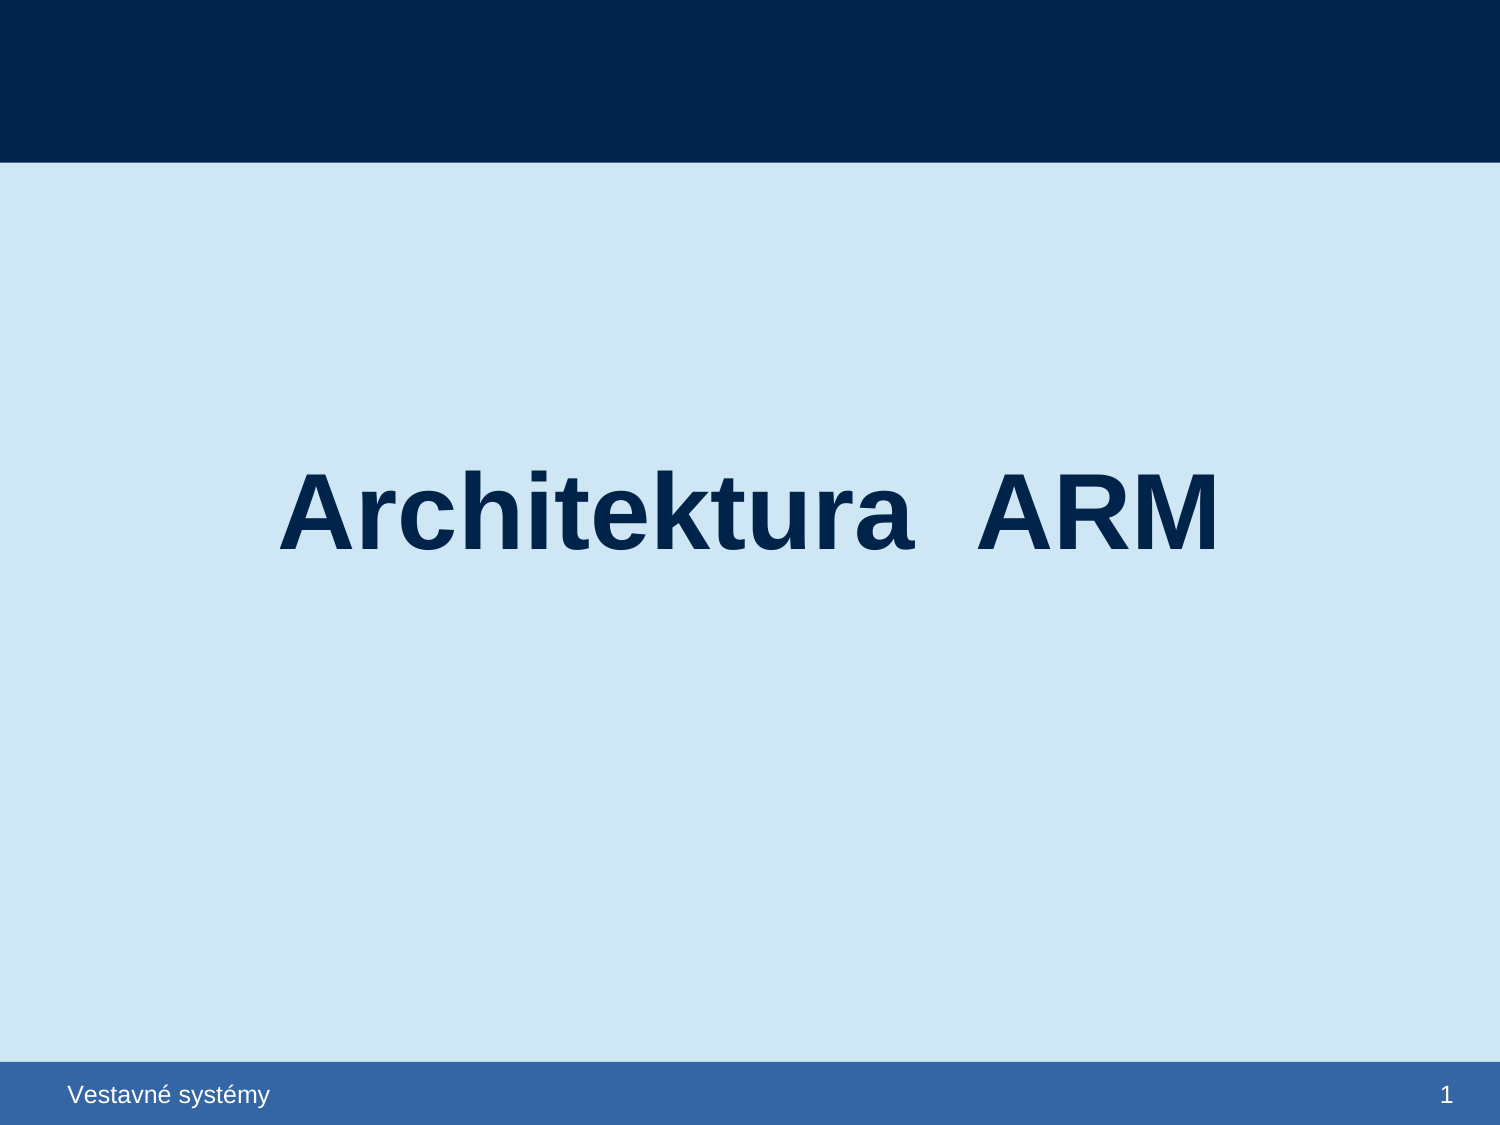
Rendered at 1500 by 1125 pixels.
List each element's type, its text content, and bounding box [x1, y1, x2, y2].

title Architektura ARM [37, 362, 1463, 651]
